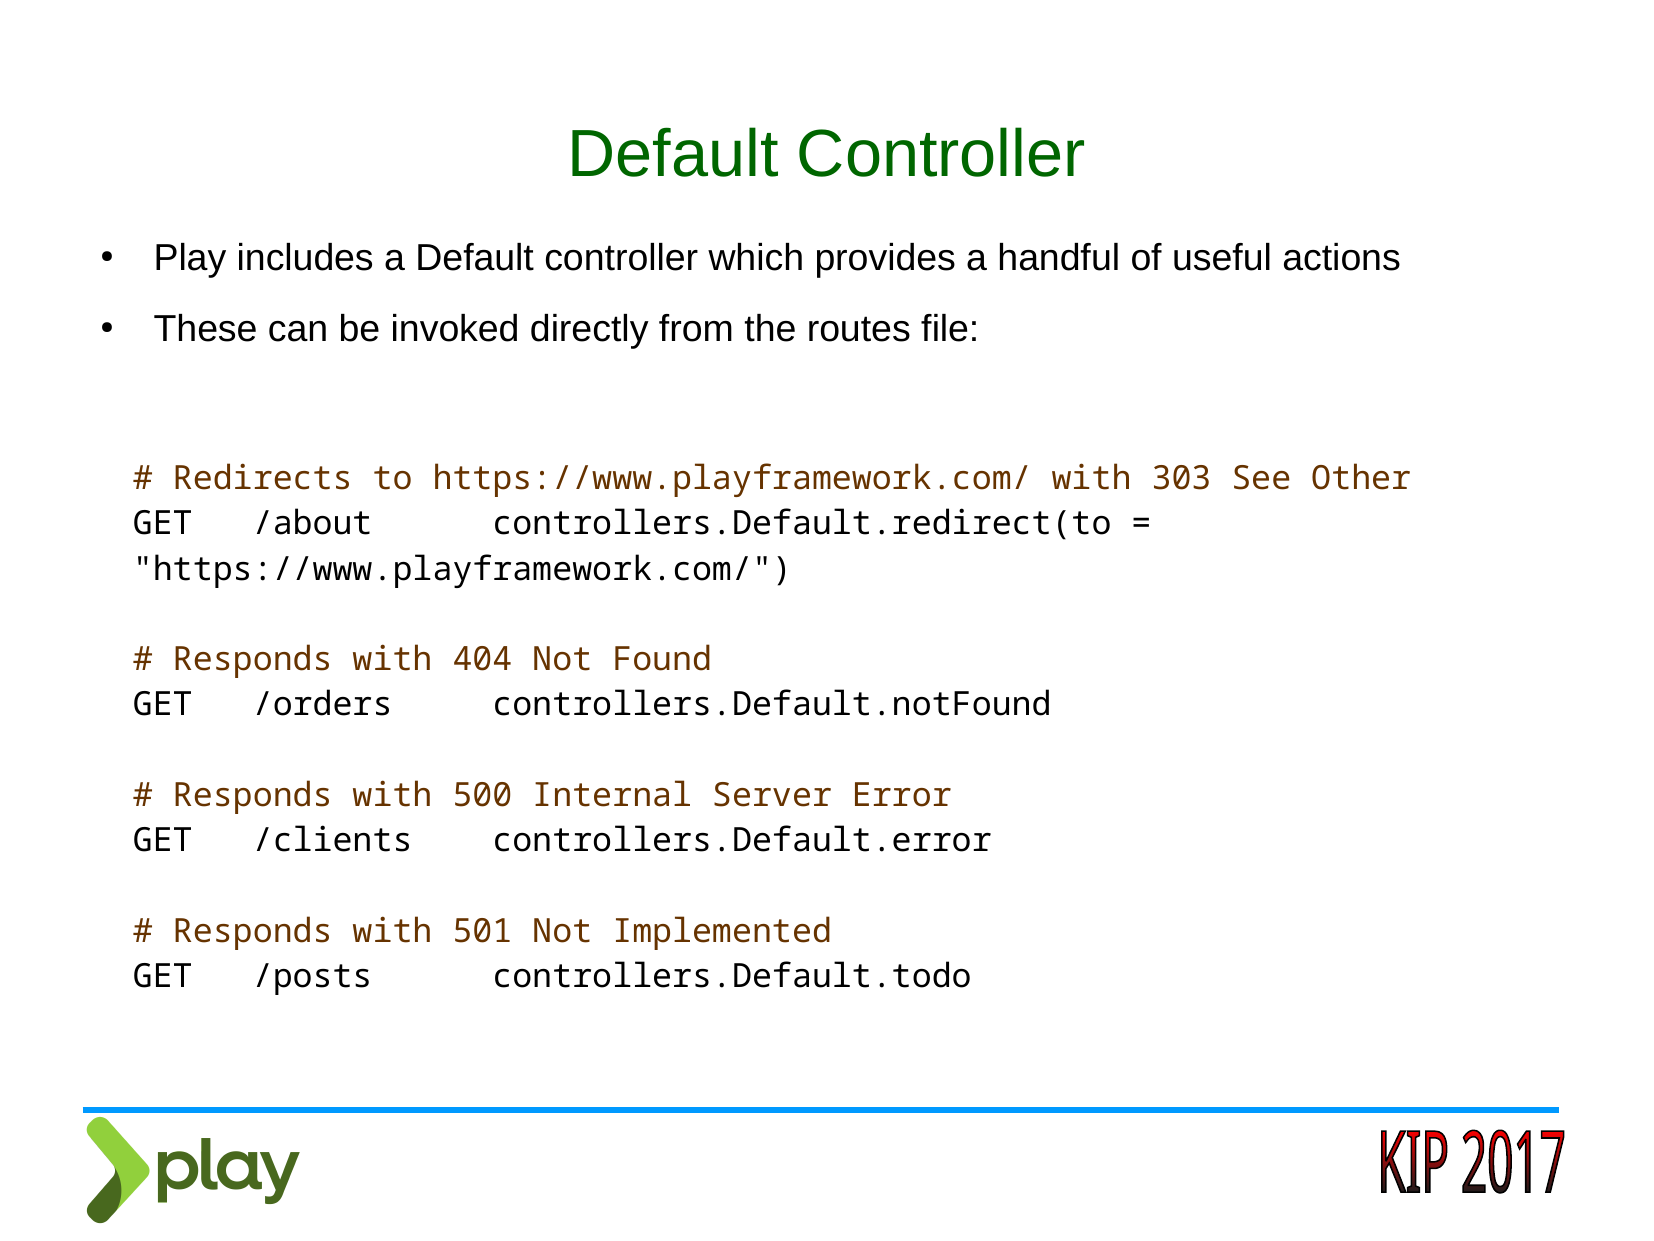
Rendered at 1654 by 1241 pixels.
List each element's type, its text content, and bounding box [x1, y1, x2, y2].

picture [73, 1111, 308, 1229]
list Play includes a Default controller which provides a handful of useful actions These can be invoked directly from the routes file: [82, 236, 1538, 402]
title Default Controller [82, 49, 1571, 257]
text_box # Redirects to https://www.playframework.com/ with 303 See Other GET /about controllers.Default.redirect(to = "https://www.playframework.com/") # Responds with 404 Not Found GET /orders controllers.Default.notFound # Responds with 500 Internal Server Error GET /clients controllers.Default.error # Responds with 501 Not Implemented GET /posts controllers.Default.todo [118, 401, 1551, 1098]
